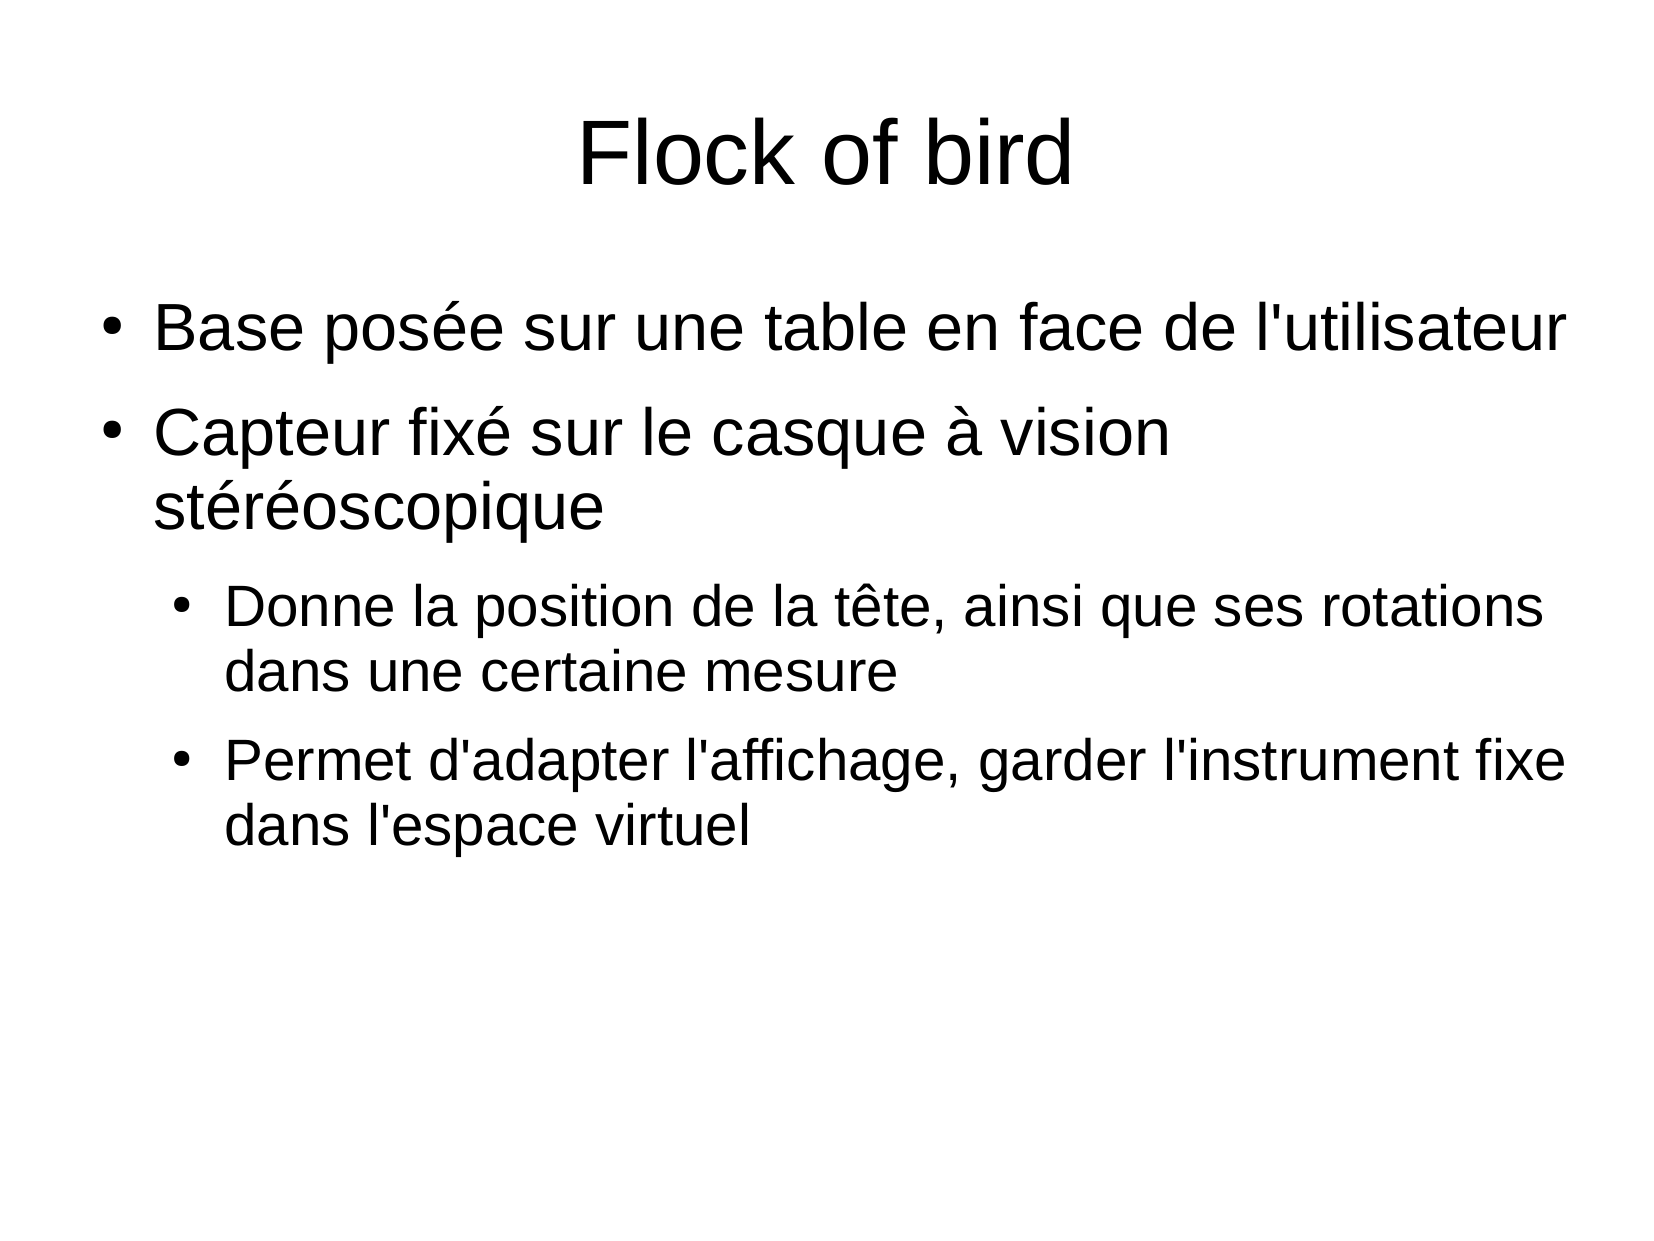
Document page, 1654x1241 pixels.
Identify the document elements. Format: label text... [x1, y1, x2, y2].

list Base posée sur une table en face de l'utilisateur Capteur fixé sur le casque à vision stéréoscopique Donne la position de la tête, ainsi que ses rotations dans une certaine mesure Permet d'adapter l'affichage, garder l'instrument fixe dans l'espace virtuel [82, 290, 1571, 1094]
title Flock of bird [82, 56, 1571, 250]
